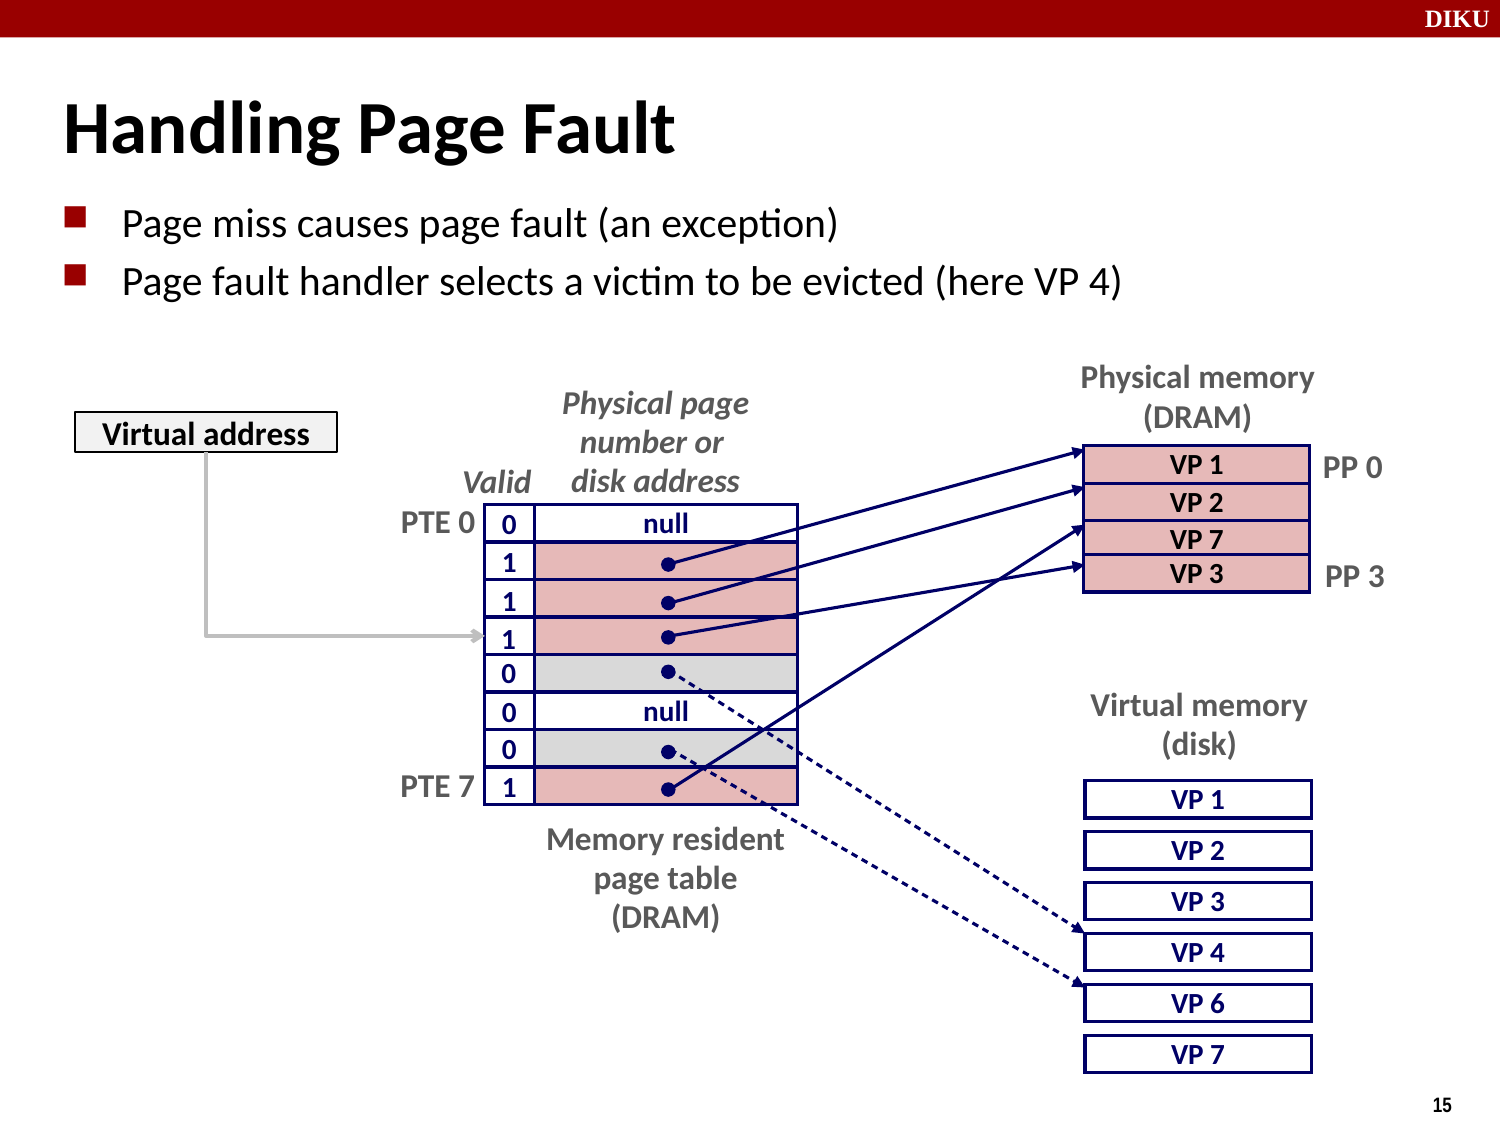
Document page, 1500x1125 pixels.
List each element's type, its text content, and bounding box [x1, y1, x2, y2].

text_box Virtual address [74, 412, 338, 453]
text_box null [536, 693, 798, 730]
text_box Physical page number or disk address [547, 374, 765, 509]
text_box Memory resident page table (DRAM) [531, 811, 801, 945]
text_box 1 [490, 775, 532, 814]
text_box null [536, 504, 798, 542]
text_box Handling Page Fault [48, 59, 1408, 188]
text_box [536, 730, 798, 805]
text_box VP 3 [1084, 882, 1312, 920]
text_box 1 [486, 614, 531, 648]
text_box 1 [487, 576, 532, 627]
text_box Physical memory (DRAM) [1065, 350, 1330, 445]
text_box Page miss causes page fault (an exception) Page fault handler selects a victim to be evicted (here VP 4) [50, 188, 1414, 313]
text_box VP 7 [1084, 1035, 1312, 1073]
text_box VP 2 [1084, 831, 1312, 869]
text_box Valid [447, 454, 560, 510]
text_box 1 [487, 537, 532, 576]
text_box 0 [487, 687, 532, 724]
text_box VP 7 [1083, 521, 1310, 554]
text_box VP 3 [1083, 554, 1310, 593]
text_box PTE 7 [385, 758, 490, 814]
text_box VP 6 [1084, 984, 1312, 1022]
text_box PP 3 [1310, 548, 1400, 604]
text_box 0 [491, 499, 532, 537]
text_box VP 1 [1084, 780, 1312, 819]
text_box VP 1 [1083, 445, 1310, 484]
text_box 0 [486, 648, 531, 699]
text_box VP 2 [1083, 484, 1310, 521]
text_box Virtual memory (disk) [1075, 677, 1323, 772]
text_box VP 4 [1084, 933, 1312, 971]
text_box PTE 0 [385, 493, 491, 549]
text_box null [768, 711, 798, 730]
text_box PP 0 [1307, 439, 1398, 495]
text_box null [759, 531, 798, 542]
text_box [536, 542, 798, 693]
text_box 0 [487, 724, 532, 775]
